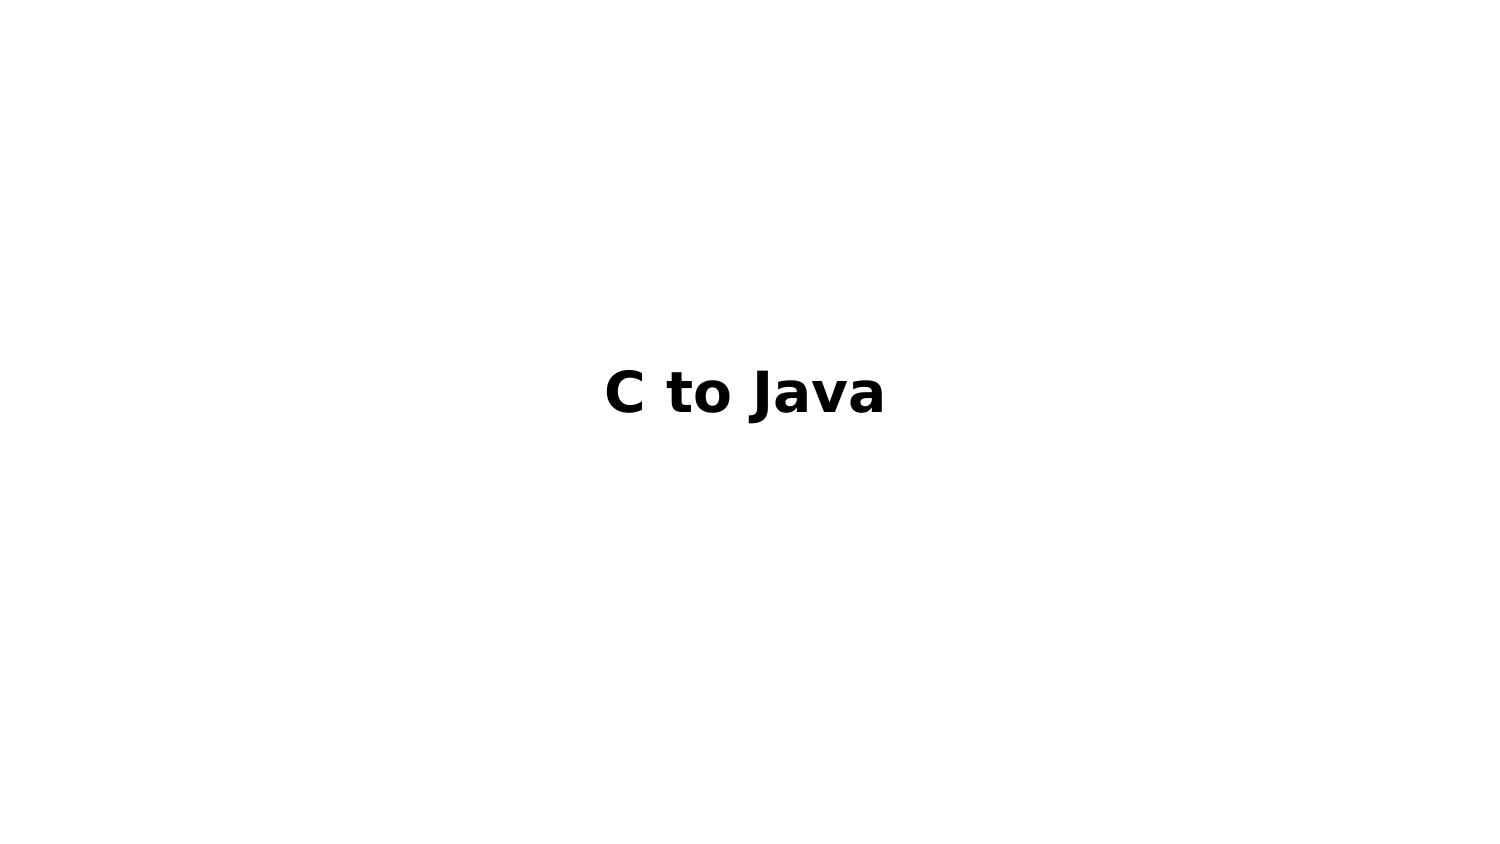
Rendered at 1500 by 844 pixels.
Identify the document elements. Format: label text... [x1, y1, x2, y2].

title C to Java [70, 343, 1421, 443]
